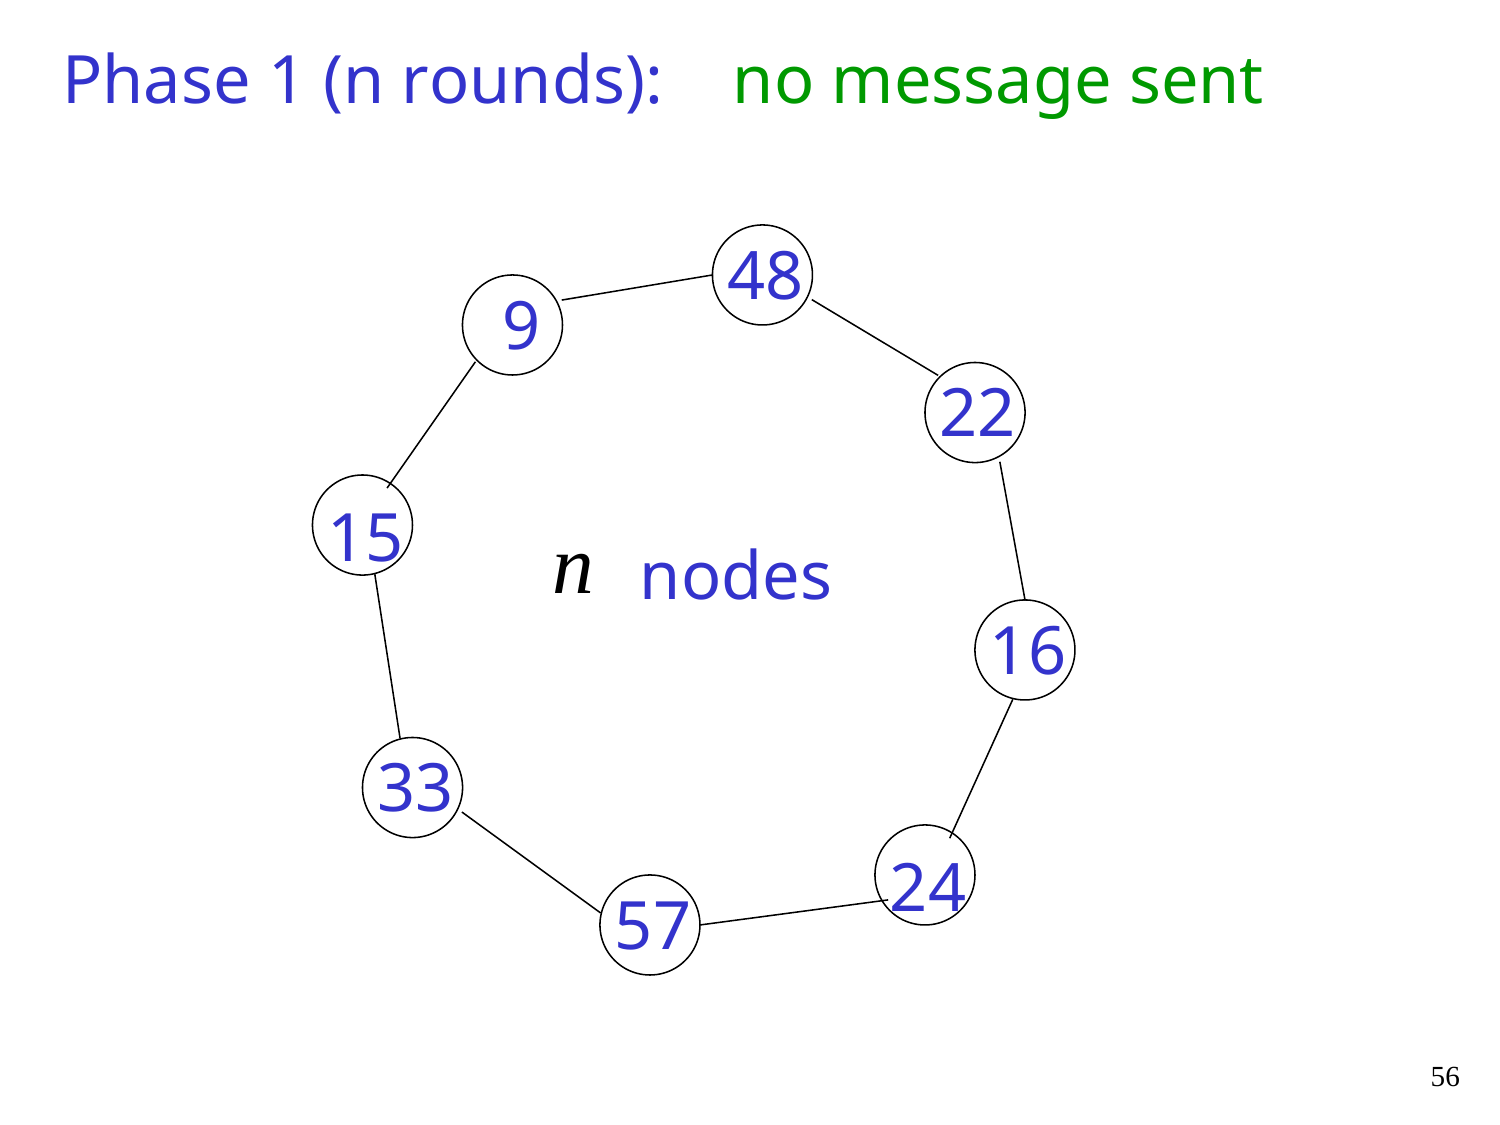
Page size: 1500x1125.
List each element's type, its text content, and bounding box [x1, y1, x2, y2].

text_box 15 [312, 487, 419, 583]
text_box 16 [974, 599, 1082, 696]
text_box Phase 1 (n rounds): no message sent [47, 29, 1280, 125]
text_box nodes [624, 524, 848, 621]
text_box <number> [1162, 1049, 1476, 1101]
text_box 48 [712, 224, 819, 321]
text_box 9 [487, 274, 556, 371]
text_box 24 [874, 837, 982, 933]
text_box 57 [599, 874, 707, 971]
text_box 33 [362, 737, 469, 833]
chart [549, 549, 598, 601]
text_box 22 [924, 362, 1032, 458]
